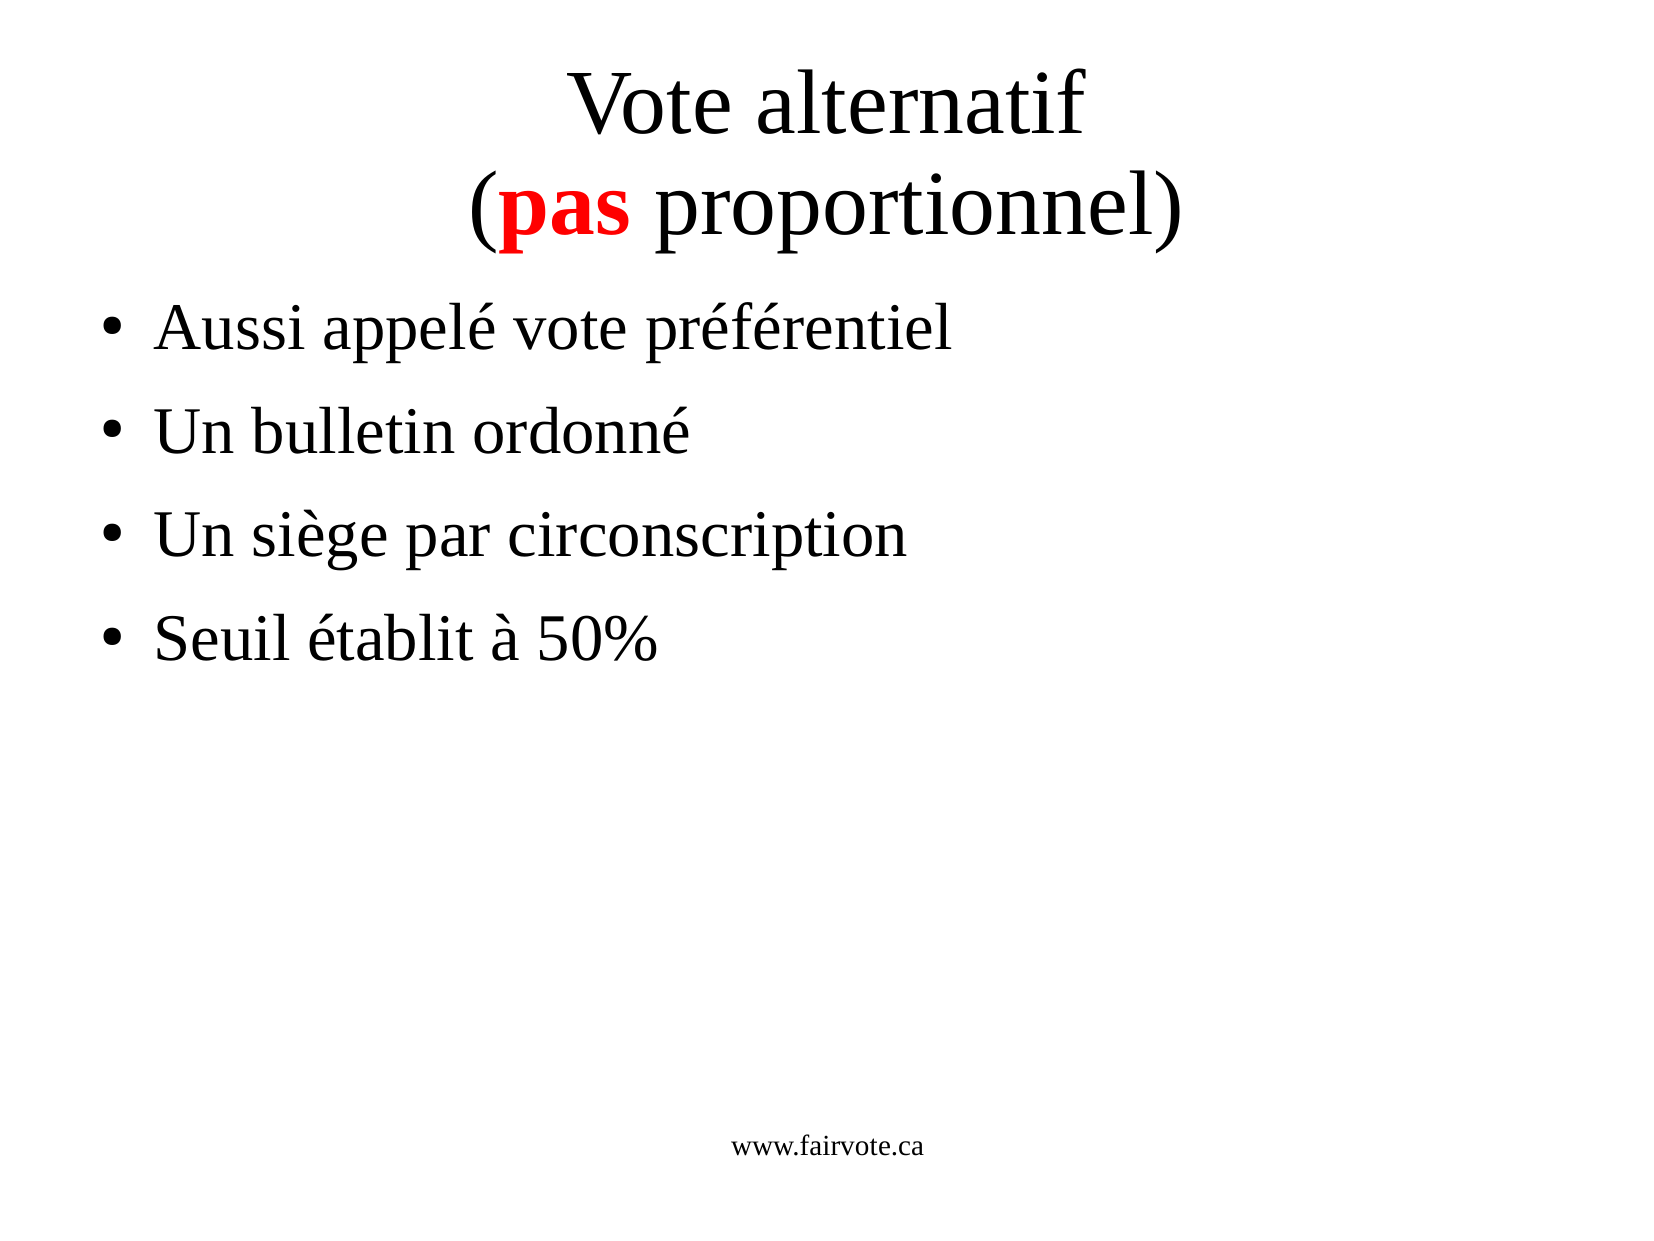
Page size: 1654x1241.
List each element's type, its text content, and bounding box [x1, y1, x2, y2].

title Vote alternatif (pas proportionnel) [82, 49, 1571, 257]
list Aussi appelé vote préférentiel Un bulletin ordonné Un siège par circonscription Seuil établit à 50% [82, 290, 1538, 1010]
